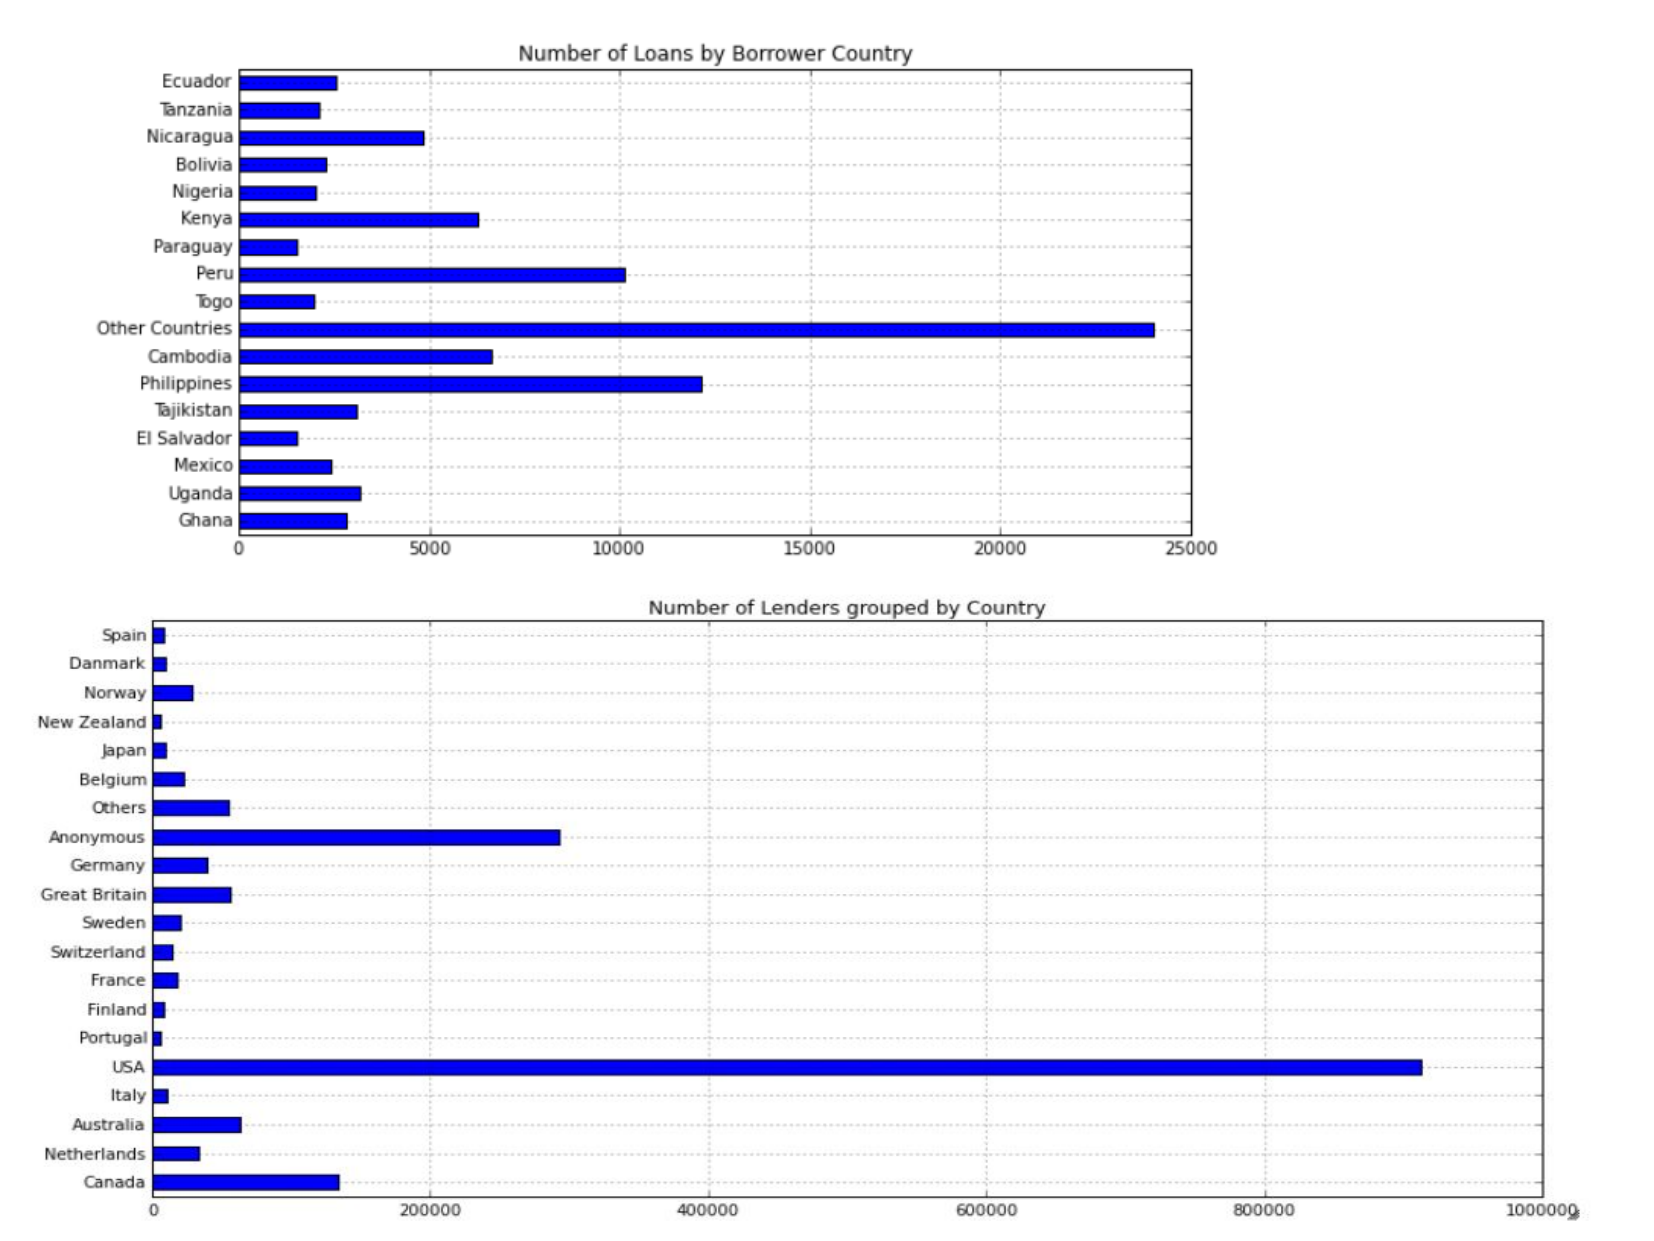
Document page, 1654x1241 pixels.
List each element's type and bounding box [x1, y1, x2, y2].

picture [65, 28, 1238, 573]
picture [20, 584, 1595, 1230]
